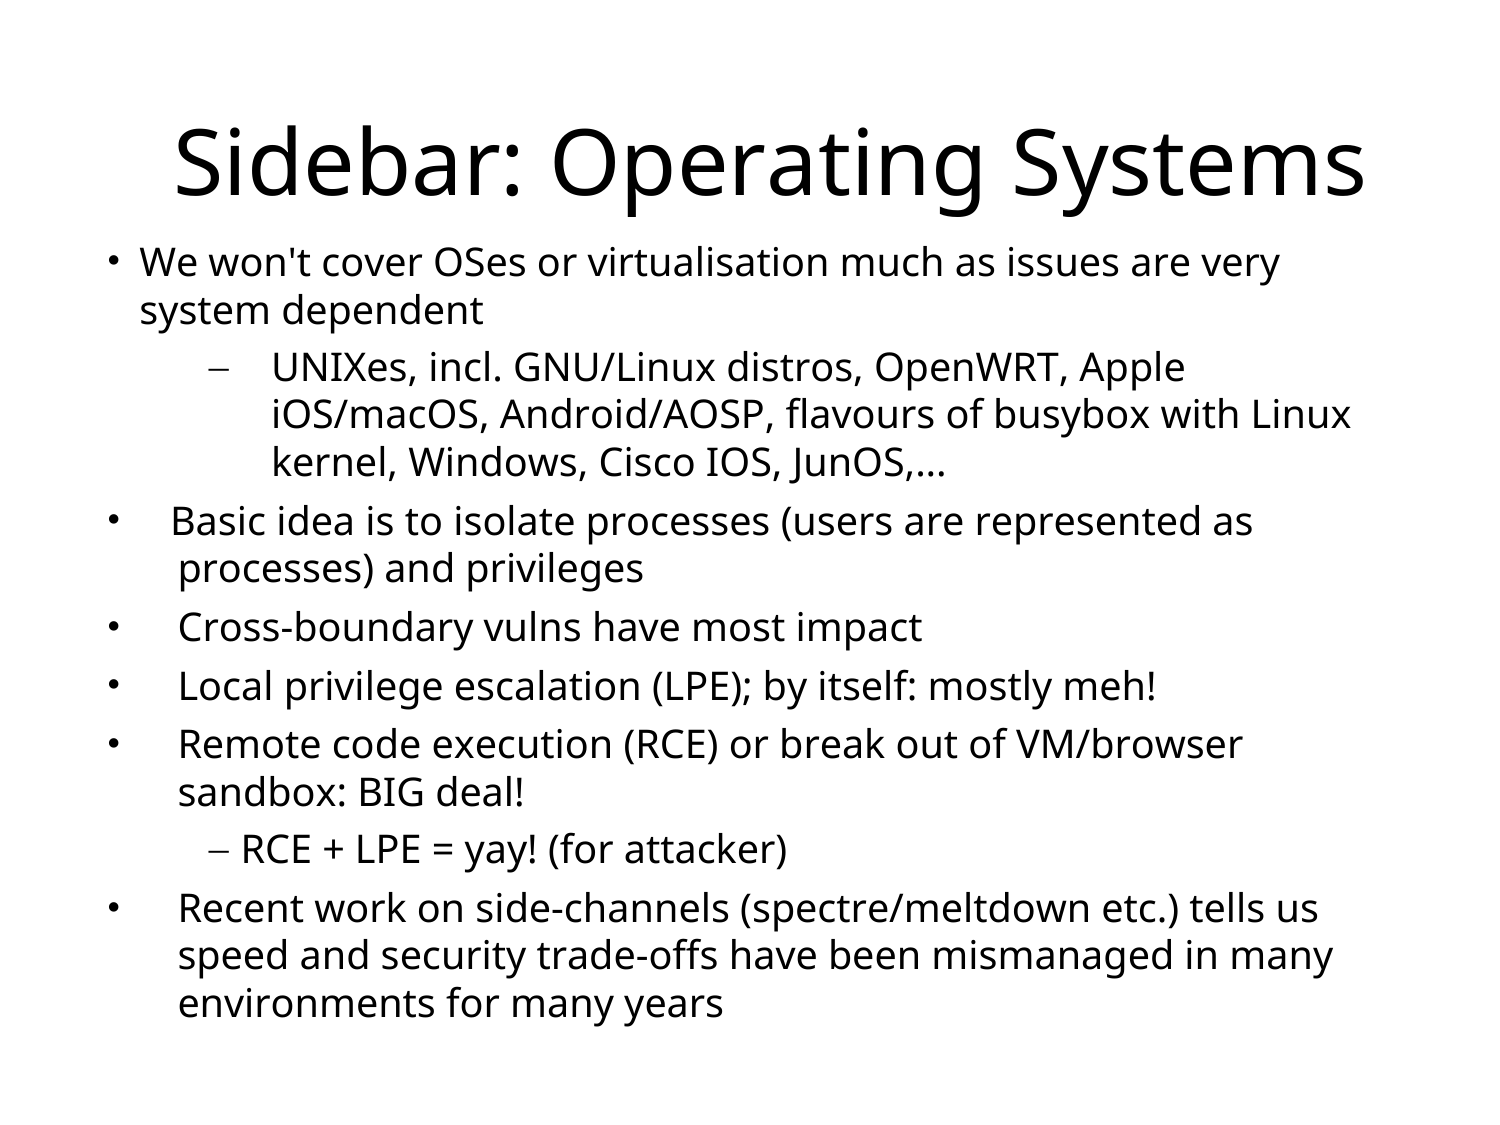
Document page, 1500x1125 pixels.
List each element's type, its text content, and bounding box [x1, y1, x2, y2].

list We won't cover OSes or virtualisation much as issues are very system dependent UNIXes, incl. GNU/Linux distros, OpenWRT, Apple iOS/macOS, Android/AOSP, flavours of busybox with Linux kernel, Windows, Cisco IOS, JunOS,... Basic idea is to isolate processes (users are represented as processes) and privileges Cross-boundary vulns have most impact Local privilege escalation (LPE); by itself: mostly meh! Remote code execution (RCE) or break out of VM/browser sandbox: BIG deal! RCE + LPE = yay! (for attacker) Recent work on side-channels (spectre/meltdown etc.) tells us speed and security trade-offs have been mismanaged in many environments for many years [106, 236, 1382, 1028]
title Sidebar: Operating Systems [112, 44, 1430, 272]
